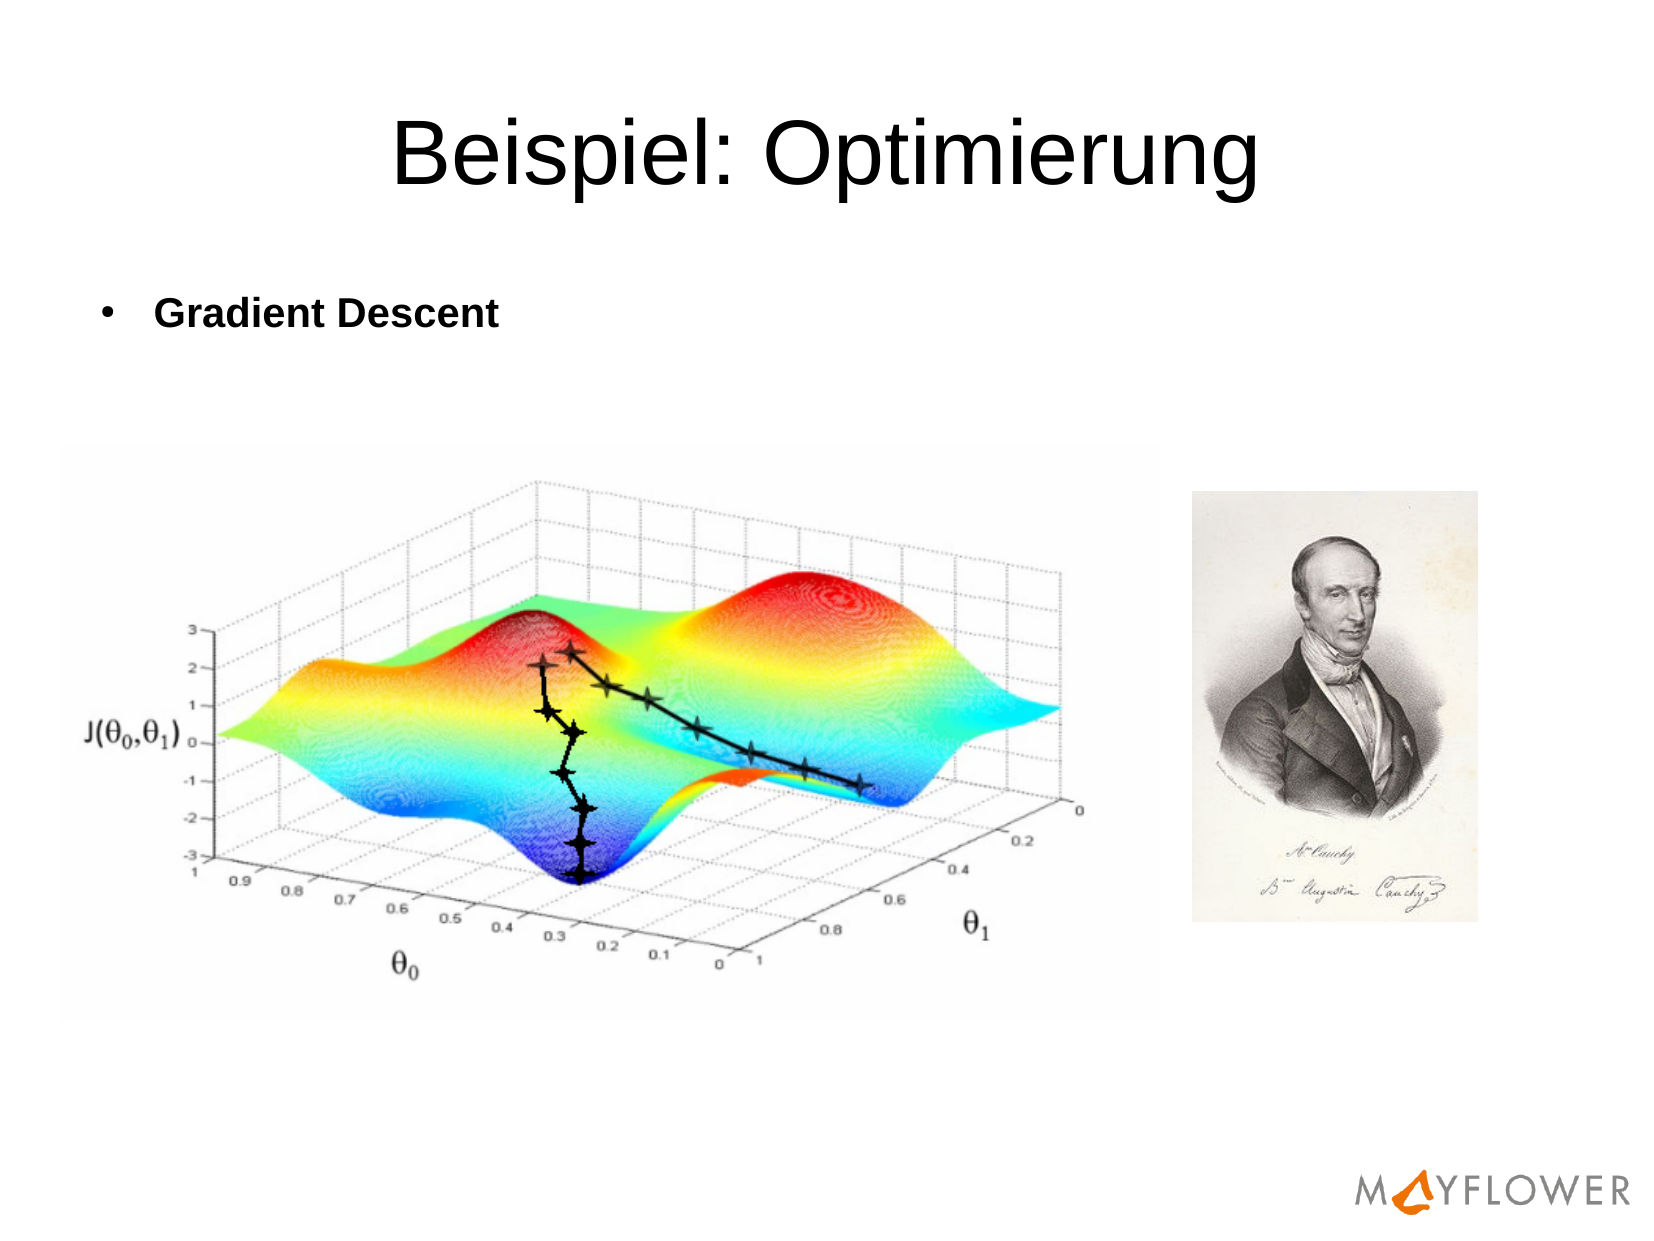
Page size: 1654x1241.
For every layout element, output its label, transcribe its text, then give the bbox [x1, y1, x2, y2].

list Gradient Descent [82, 290, 1571, 556]
picture [59, 446, 1161, 1021]
picture [1192, 491, 1478, 922]
title Beispiel: Optimierung [82, 49, 1571, 257]
picture [1355, 1169, 1630, 1215]
